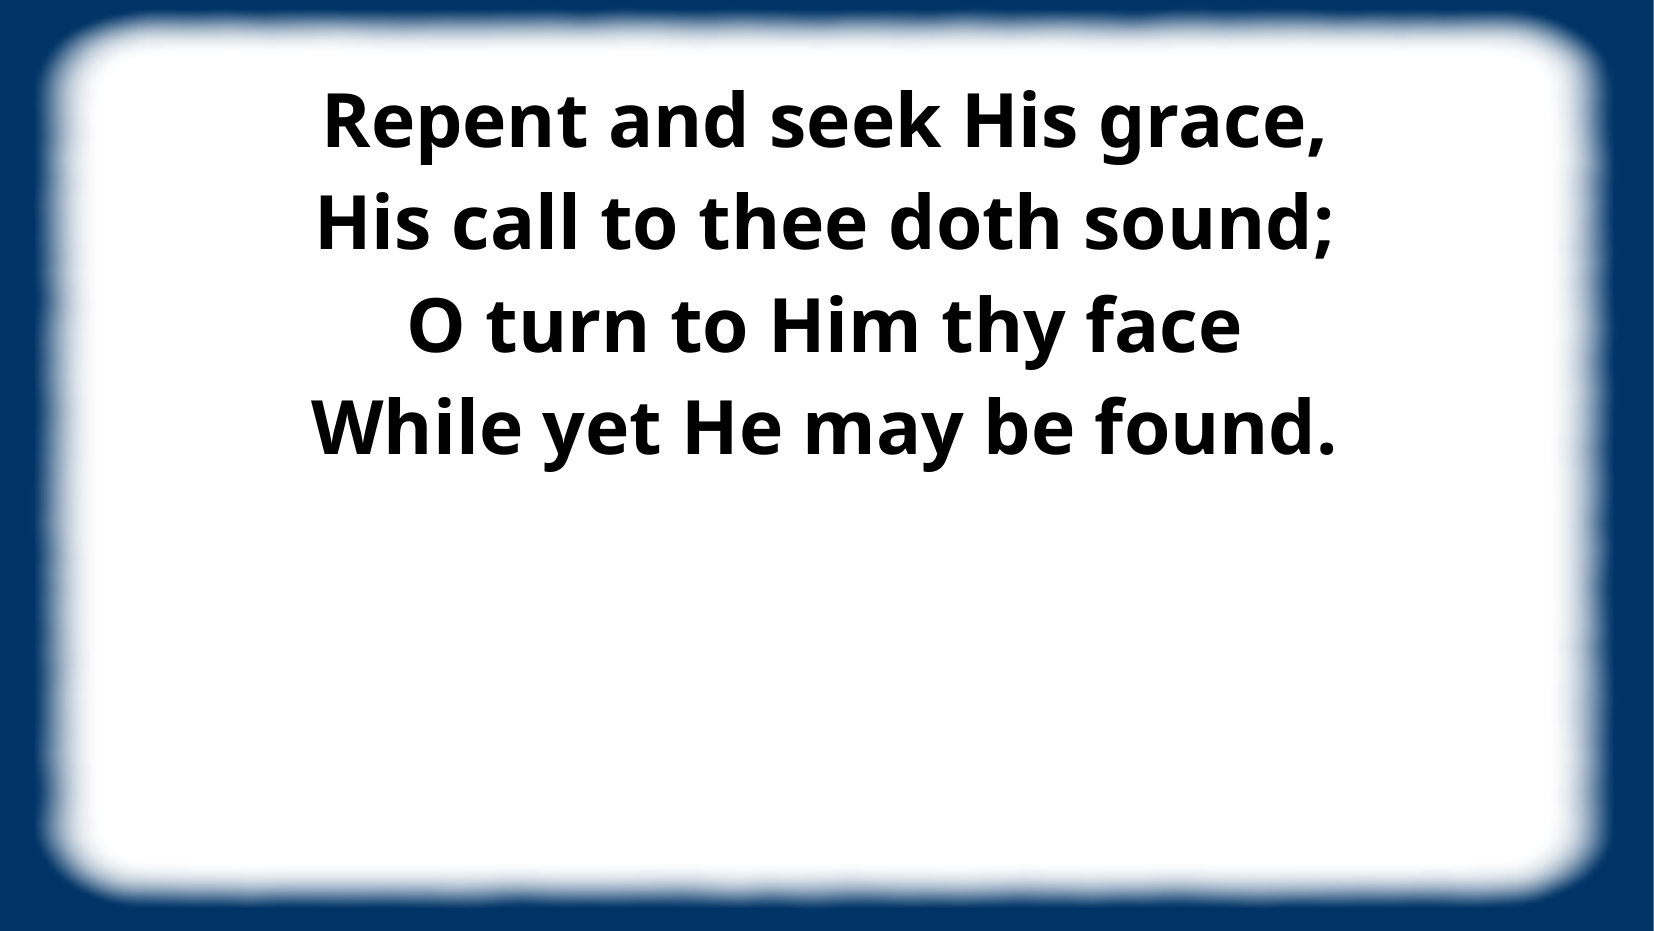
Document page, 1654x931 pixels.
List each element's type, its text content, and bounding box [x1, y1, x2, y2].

picture [0, 0, 1654, 931]
text_box Repent and seek His grace, His call to thee doth sound; O turn to Him thy face While yet He may be found. [105, 60, 1546, 475]
